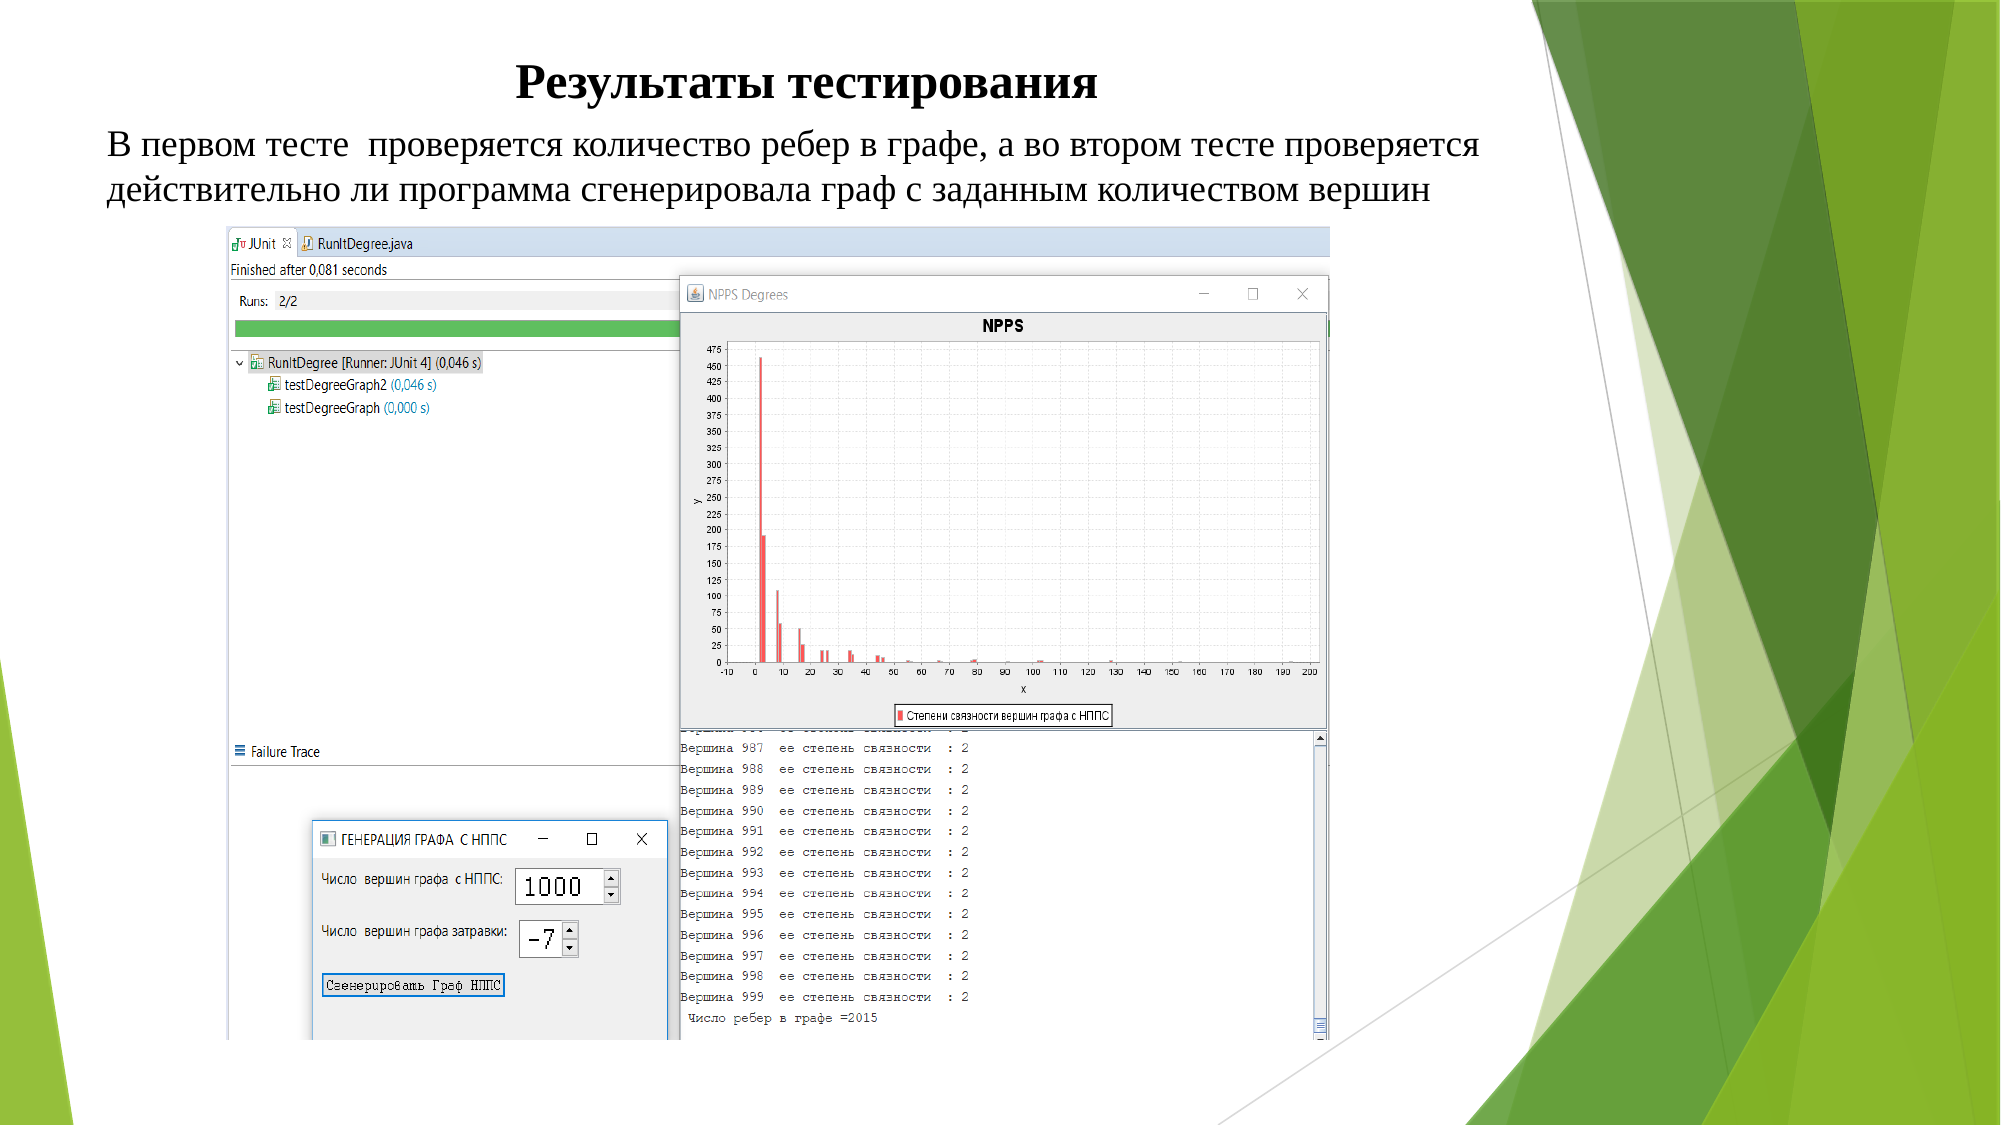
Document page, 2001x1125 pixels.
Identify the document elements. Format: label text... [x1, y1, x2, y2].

picture [226, 226, 1330, 1041]
text_box Результаты тестирования [488, 32, 1489, 111]
text_box В первом тесте проверяется количество ребер в графе, а во втором тесте проверяется действительно ли программа сгенерировала граф с заданным количеством вершин [92, 111, 1683, 217]
